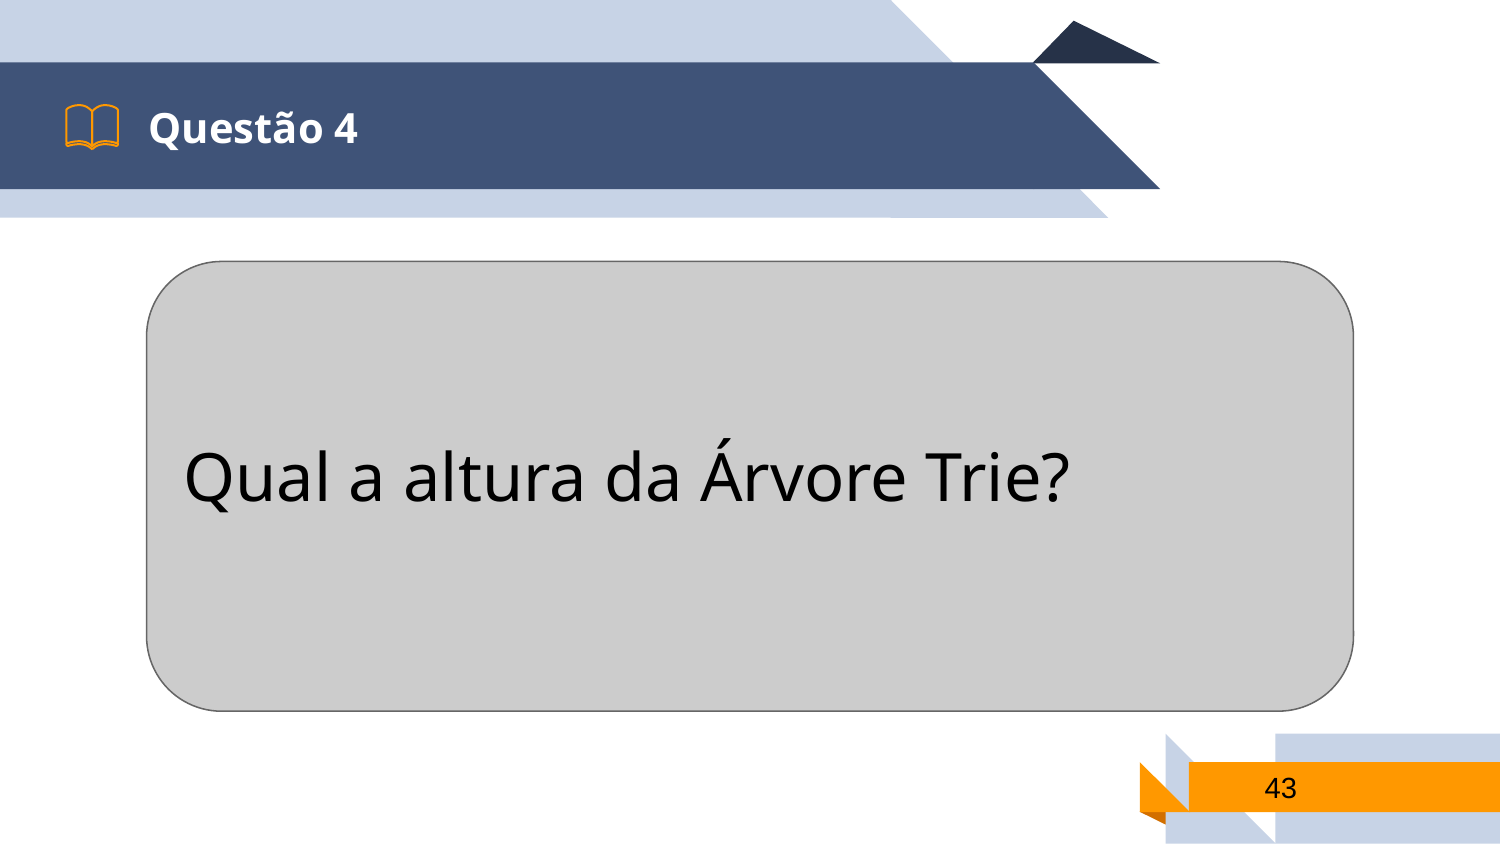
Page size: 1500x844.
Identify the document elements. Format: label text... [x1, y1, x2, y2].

title Questão 4 [133, 64, 997, 190]
slide_number <number> [1249, 760, 1494, 813]
text_box Qual a altura da Árvore Trie? [146, 261, 1354, 712]
